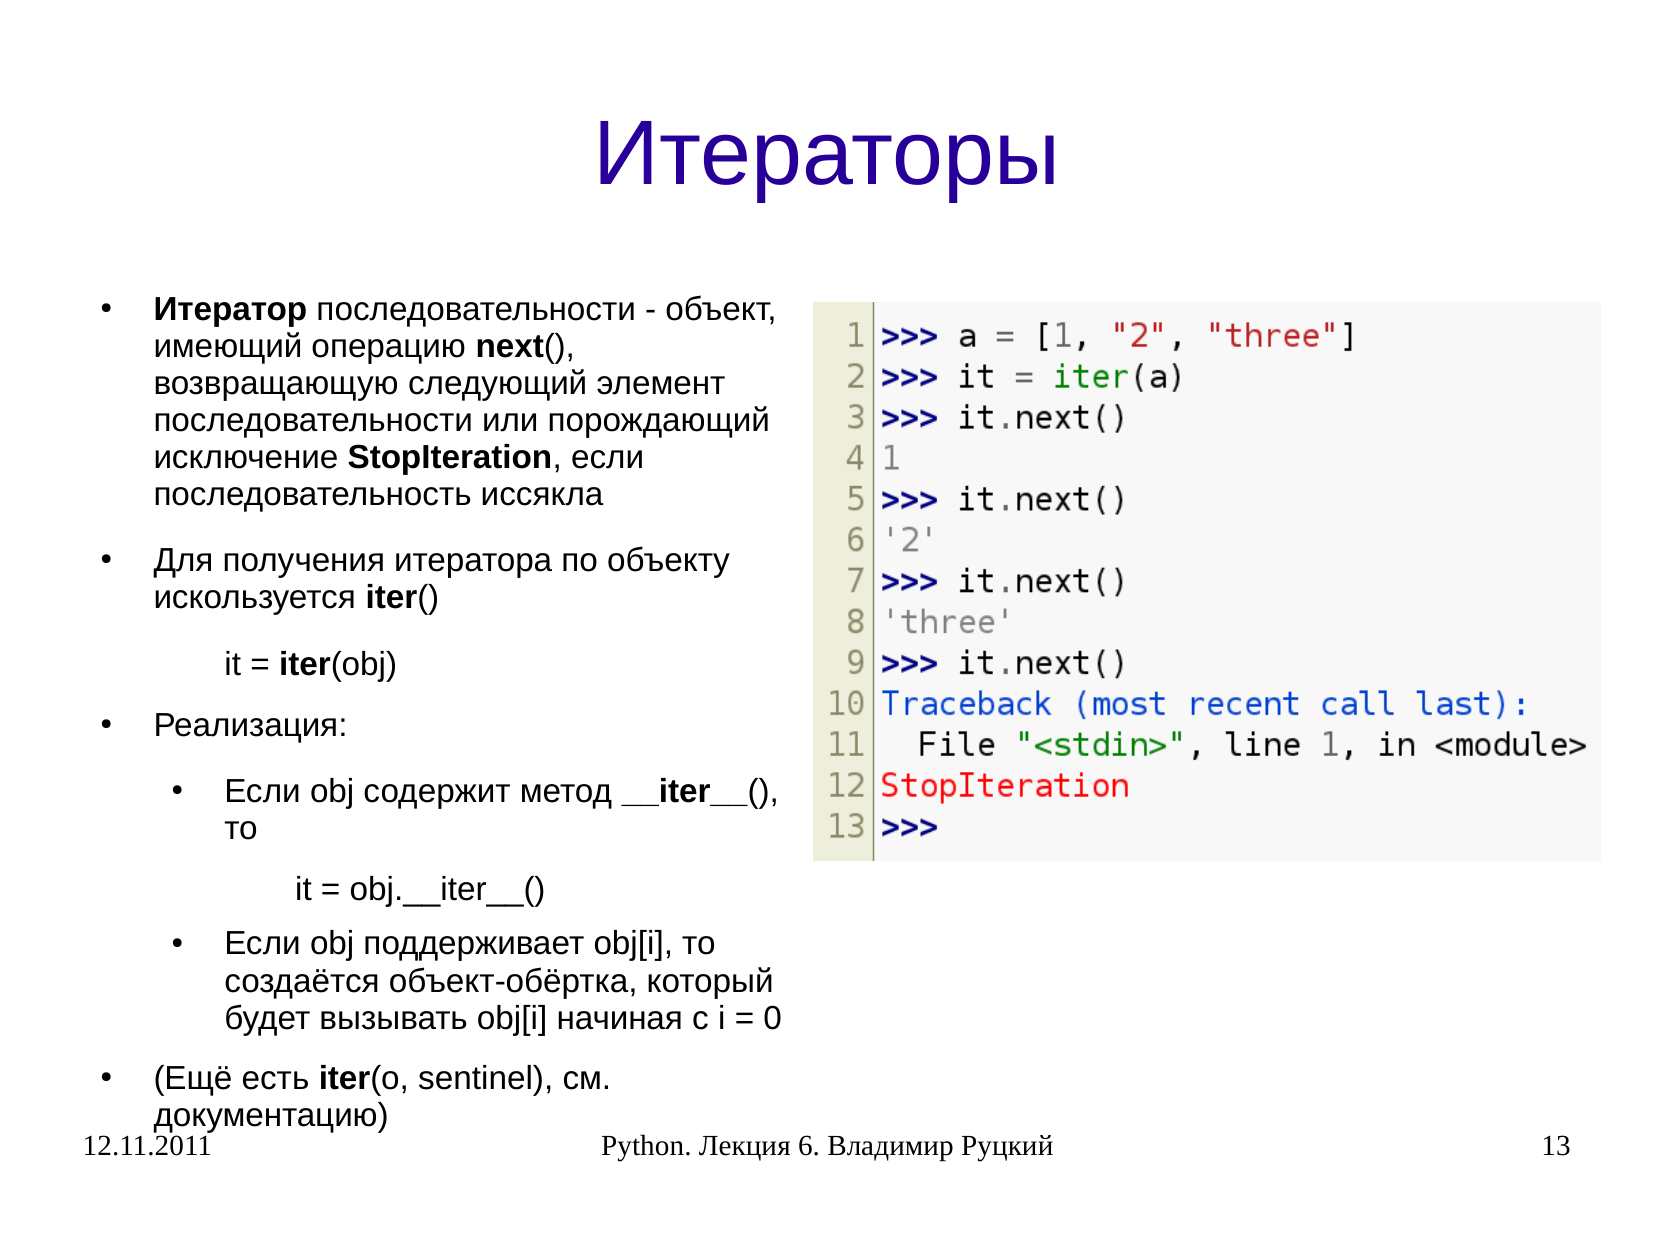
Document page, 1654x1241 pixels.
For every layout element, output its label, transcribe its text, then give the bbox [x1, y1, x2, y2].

picture [813, 302, 1601, 861]
title Итераторы [82, 49, 1571, 257]
list Итератор последовательности - объект, имеющий операцию next(), возвращающую следующий элемент последовательности или порождающий исключение StopIteration, если последовательность иссякла Для получения итератора по объекту искользуется iter() it = iter(obj) Реализация: Если obj содержит метод __iter__(), то it = obj.__iter__() Если obj поддерживает obj[i], то создаётся объект-обёртка, который будет вызывать obj[i] начиная с i = 0 (Ещё есть iter(o, sentinel), см. документацию) [82, 290, 802, 1125]
